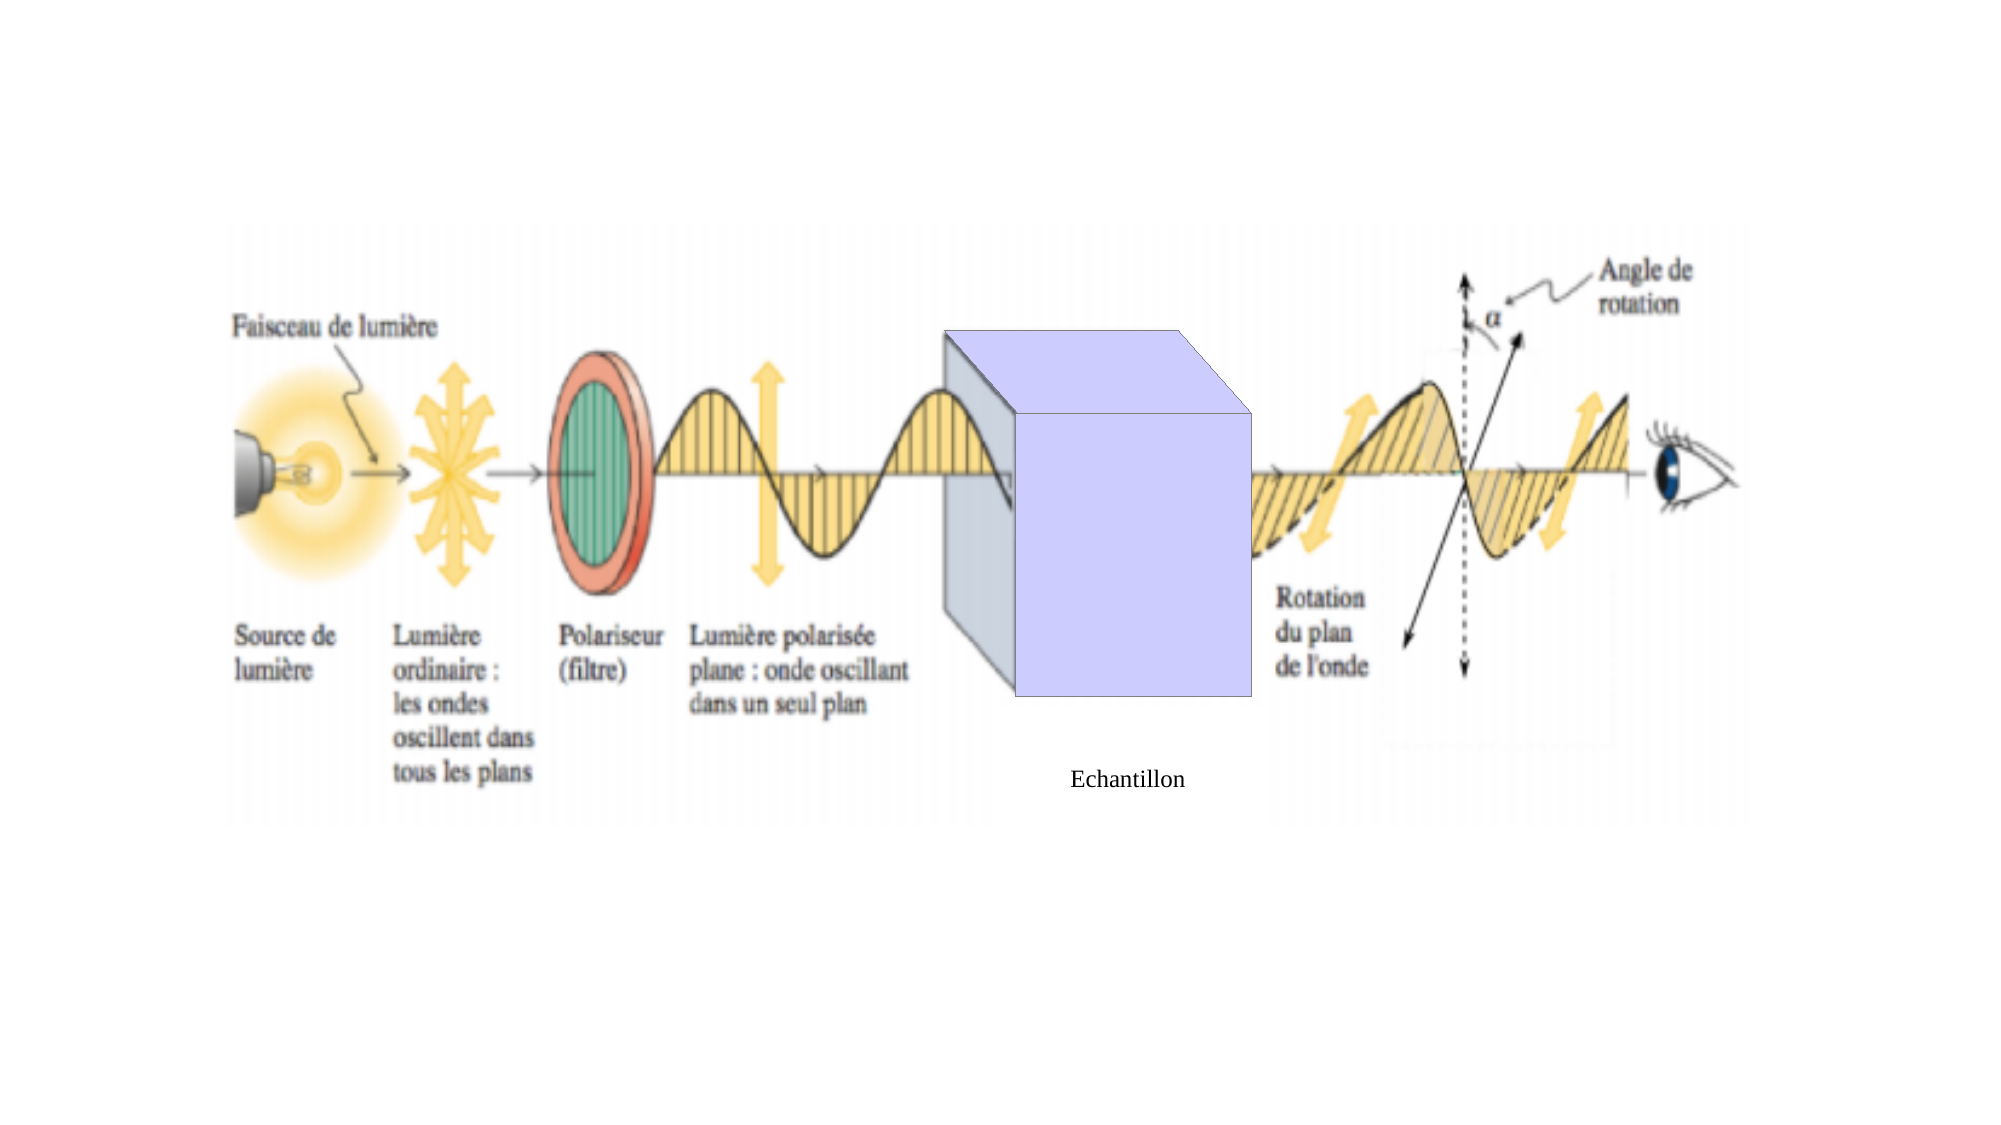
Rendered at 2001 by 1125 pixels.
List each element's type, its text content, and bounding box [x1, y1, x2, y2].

text_box Echantillon [992, 708, 1264, 851]
text_box [944, 330, 1252, 697]
picture [153, 224, 1831, 870]
